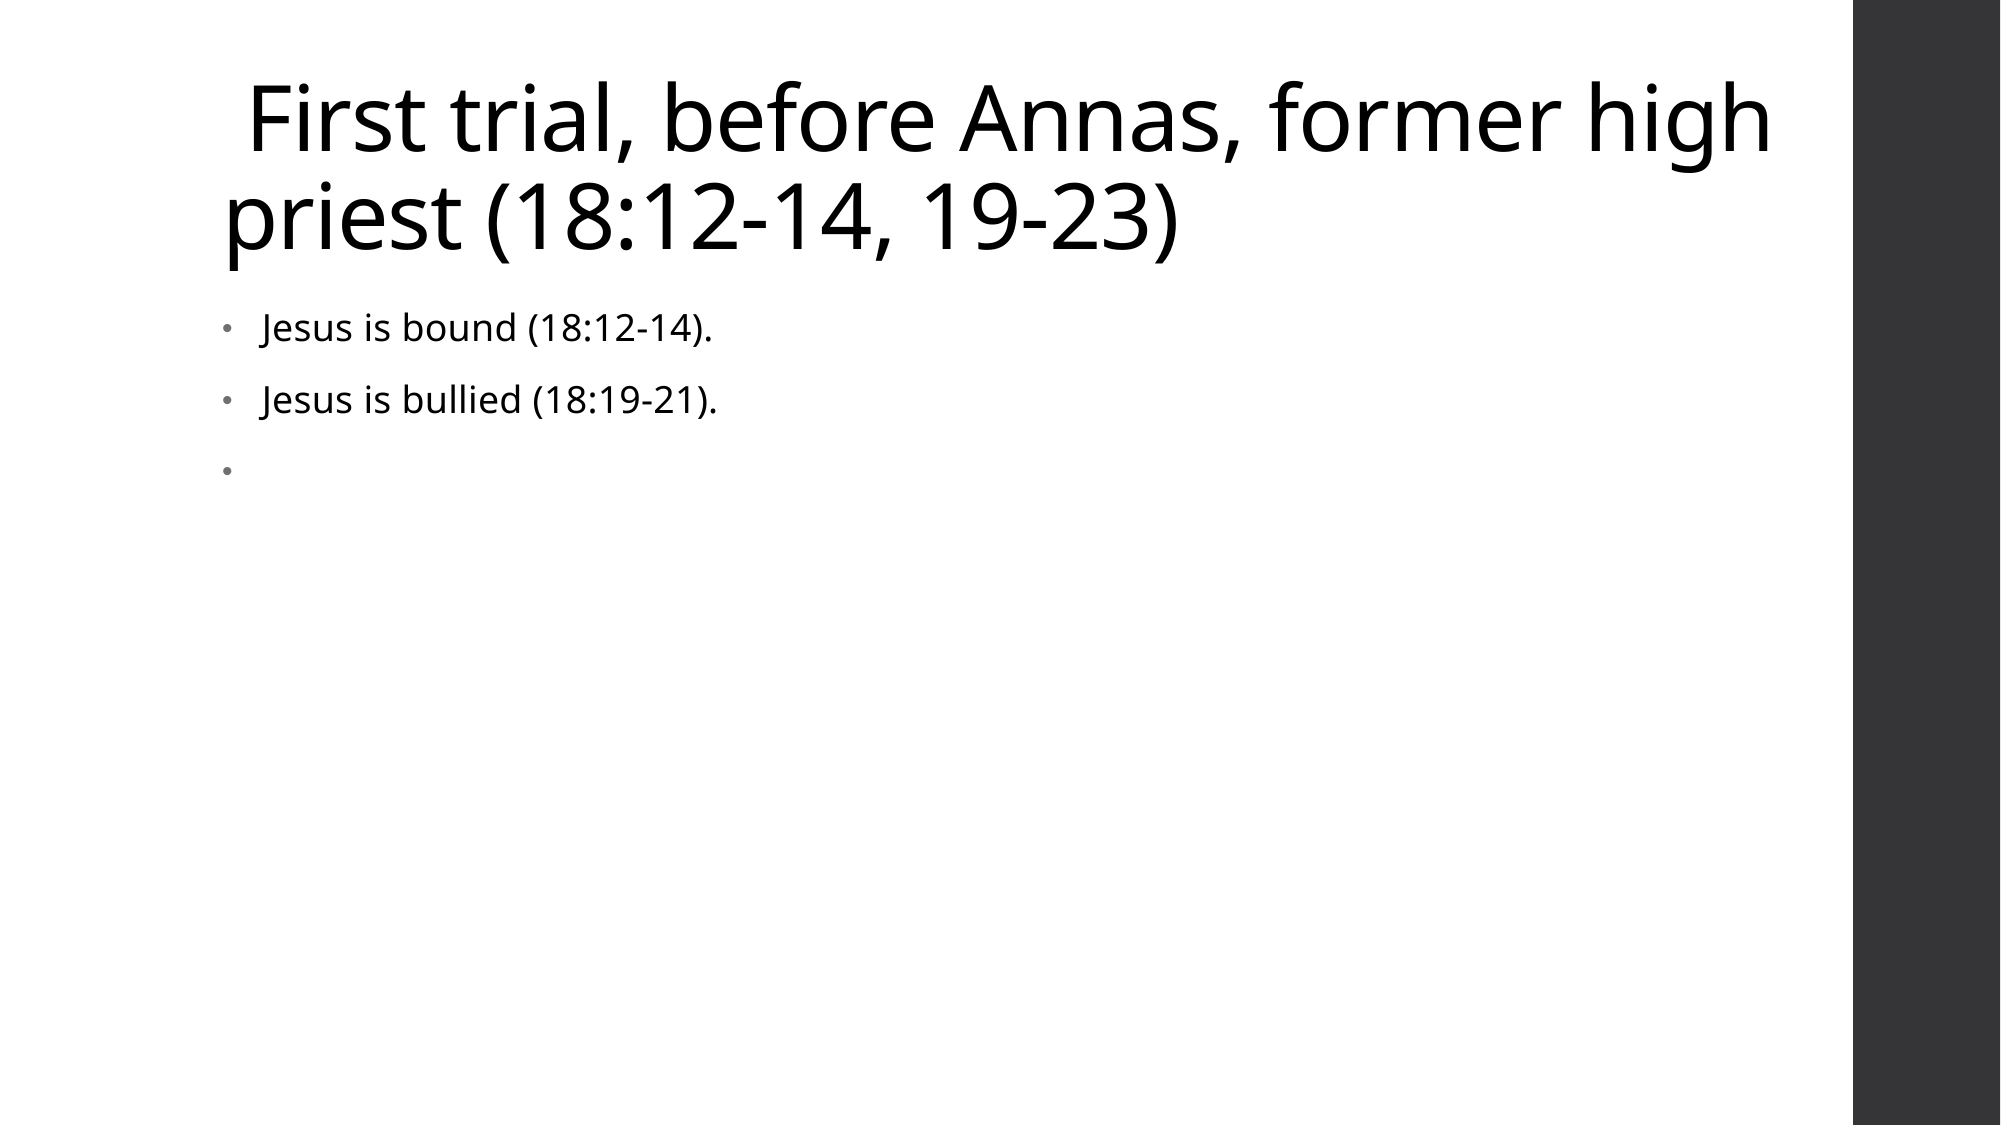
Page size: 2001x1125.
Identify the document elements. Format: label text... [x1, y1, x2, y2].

title First trial, before Annas, former high priest (18:12-14, 19-23) [206, 60, 1797, 278]
list Jesus is bound (18:12-14). Jesus is bullied (18:19-21). [206, 299, 1617, 1014]
